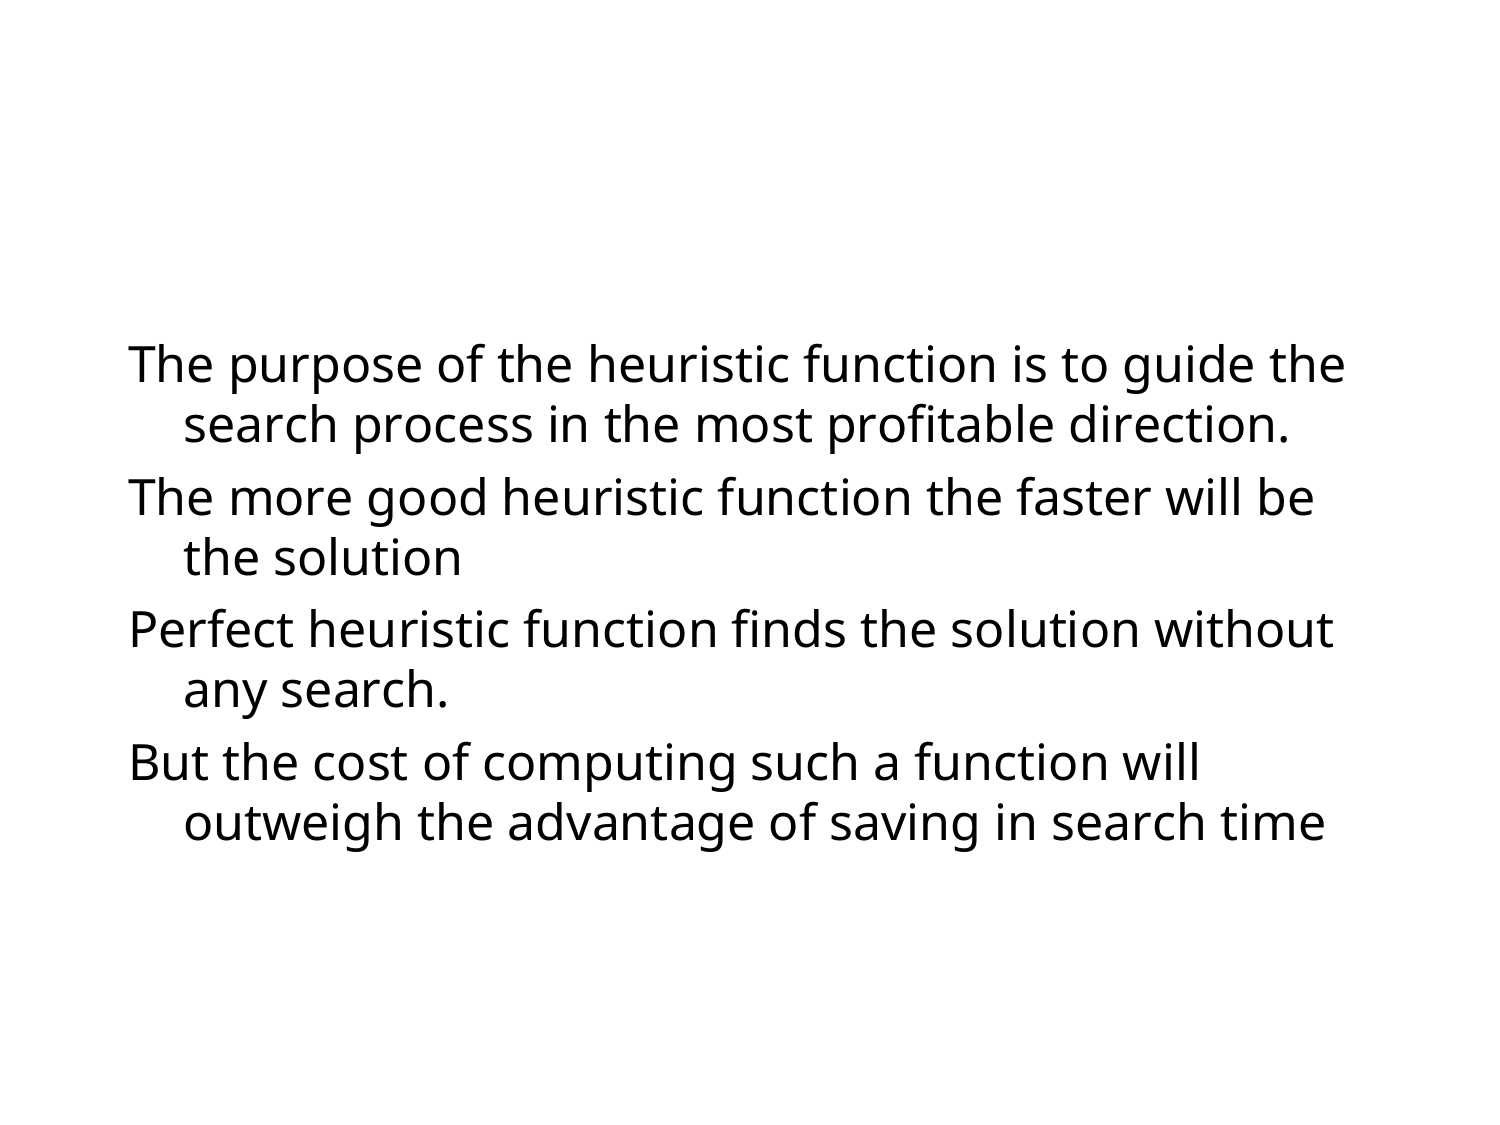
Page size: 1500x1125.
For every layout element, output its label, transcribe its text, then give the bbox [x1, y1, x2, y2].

text_box The purpose of the heuristic function is to guide the search process in the most profitable direction. The more good heuristic function the faster will be the solution Perfect heuristic function finds the solution without any search. But the cost of computing such a function will outweigh the advantage of saving in search time [112, 324, 1387, 1000]
